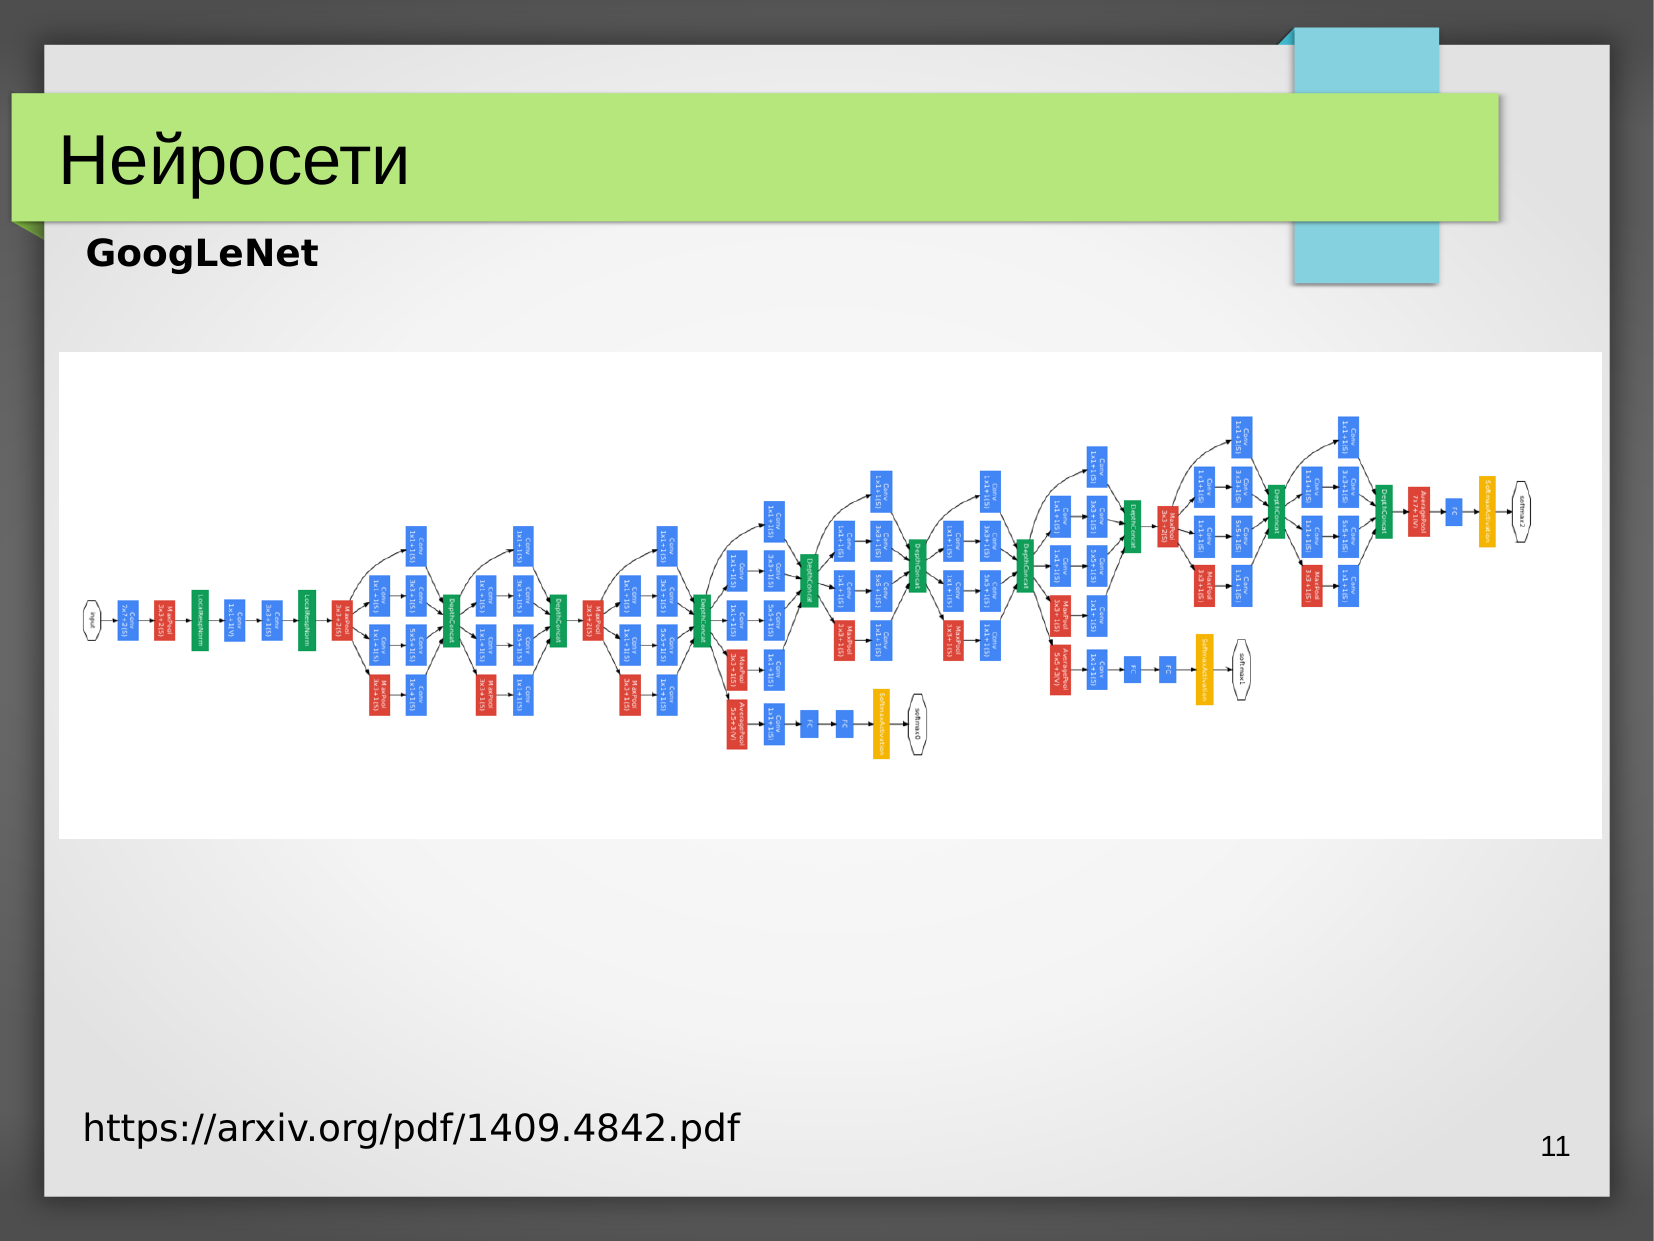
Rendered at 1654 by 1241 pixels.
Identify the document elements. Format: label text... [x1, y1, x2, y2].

picture [0, 0, 1654, 1241]
text_box https://arxiv.org/pdf/1409.4842.pdf [67, 1099, 756, 1158]
title Нейросети [59, 108, 1288, 212]
text_box GoogLeNet [70, 224, 745, 319]
